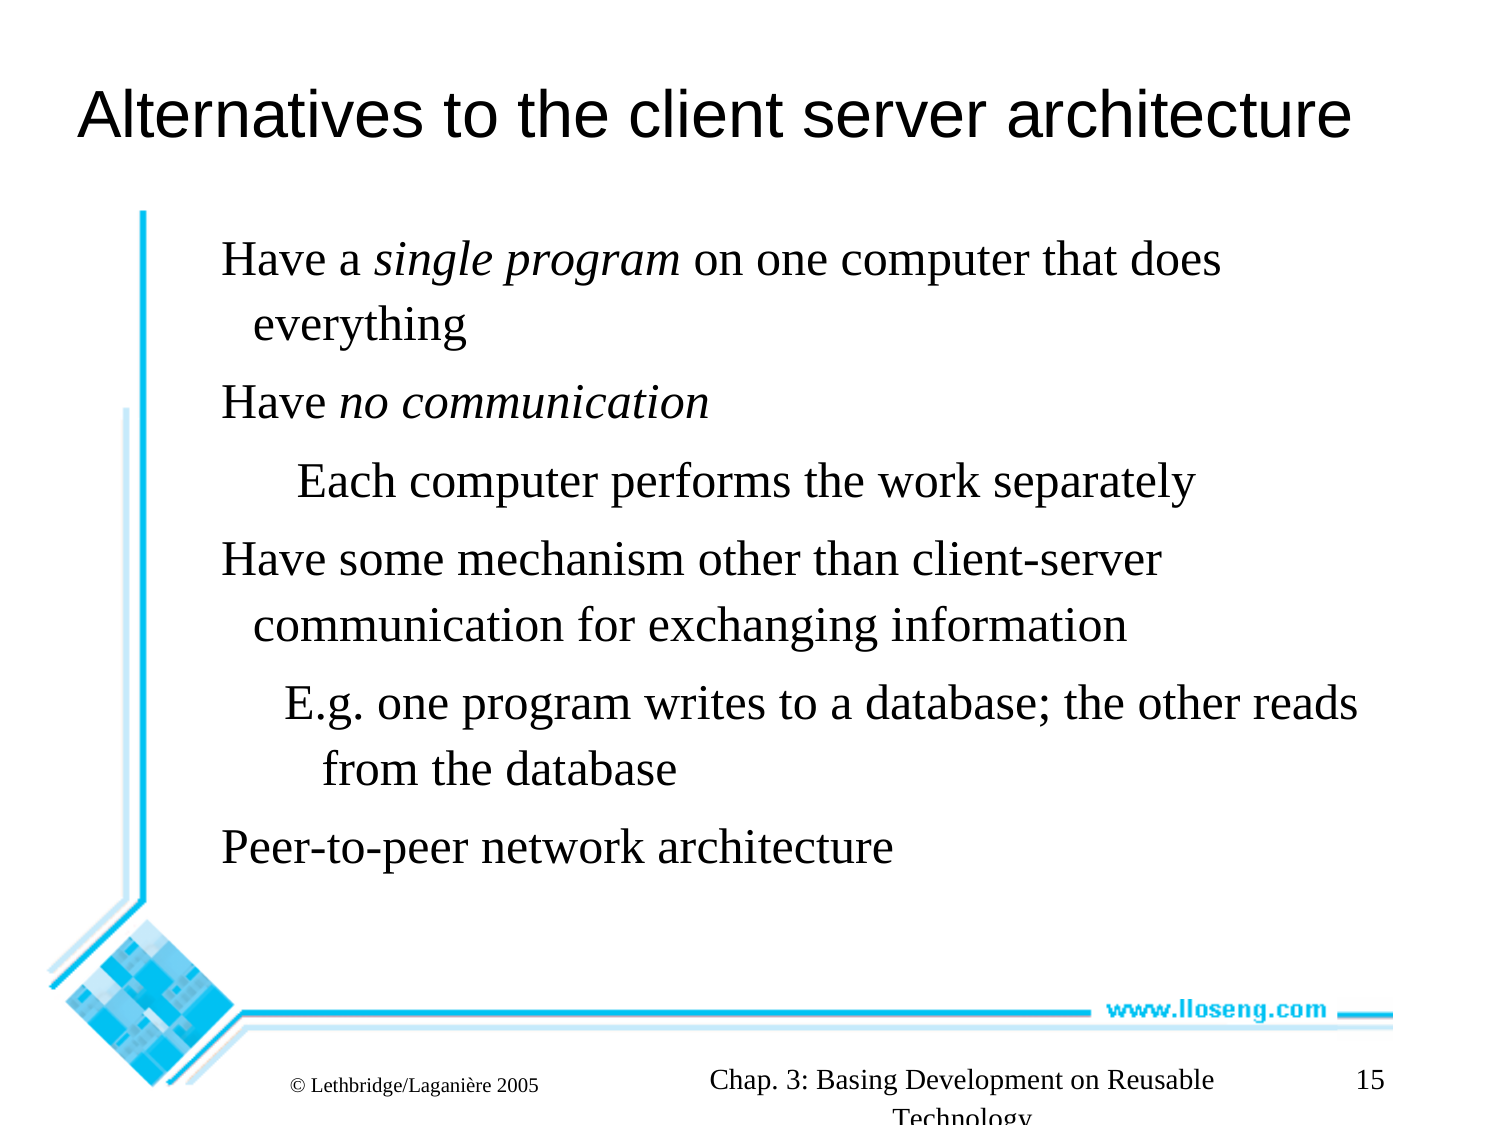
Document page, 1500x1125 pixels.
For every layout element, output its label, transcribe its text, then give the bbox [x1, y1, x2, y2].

text_box Chap. 3: Basing Development on Reusable Technology [624, 1050, 1300, 1125]
text_box 15 [1325, 1050, 1401, 1125]
list Have a single program on one computer that does everything Have no communication Each computer performs the work separately Have some mechanism other than client-server communication for exchanging information E.g. one program writes to a database; the other reads from the database Peer-to-peer network architecture [174, 212, 1413, 1000]
picture [35, 199, 1363, 1089]
text_box © Lethbridge/Laganière 2005 [275, 1062, 601, 1125]
title Alternatives to the client server architecture [62, 37, 1413, 188]
